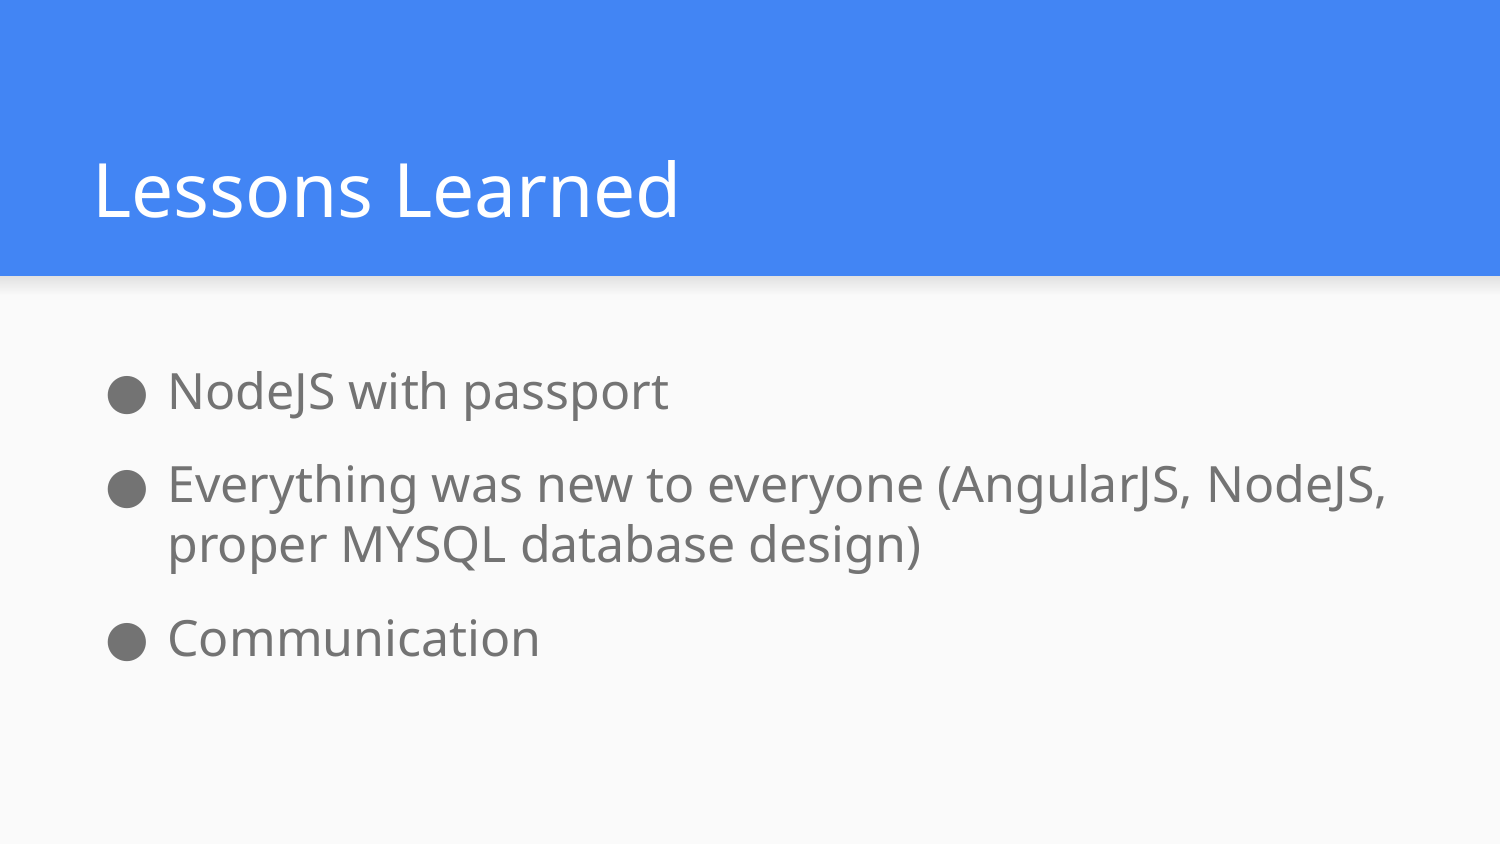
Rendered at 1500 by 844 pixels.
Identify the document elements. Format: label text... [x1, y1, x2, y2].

list NodeJS with passport Everything was new to everyone (AngularJS, NodeJS, proper MYSQL database design) Communication [77, 344, 1427, 844]
title Lessons Learned [77, 121, 1427, 248]
